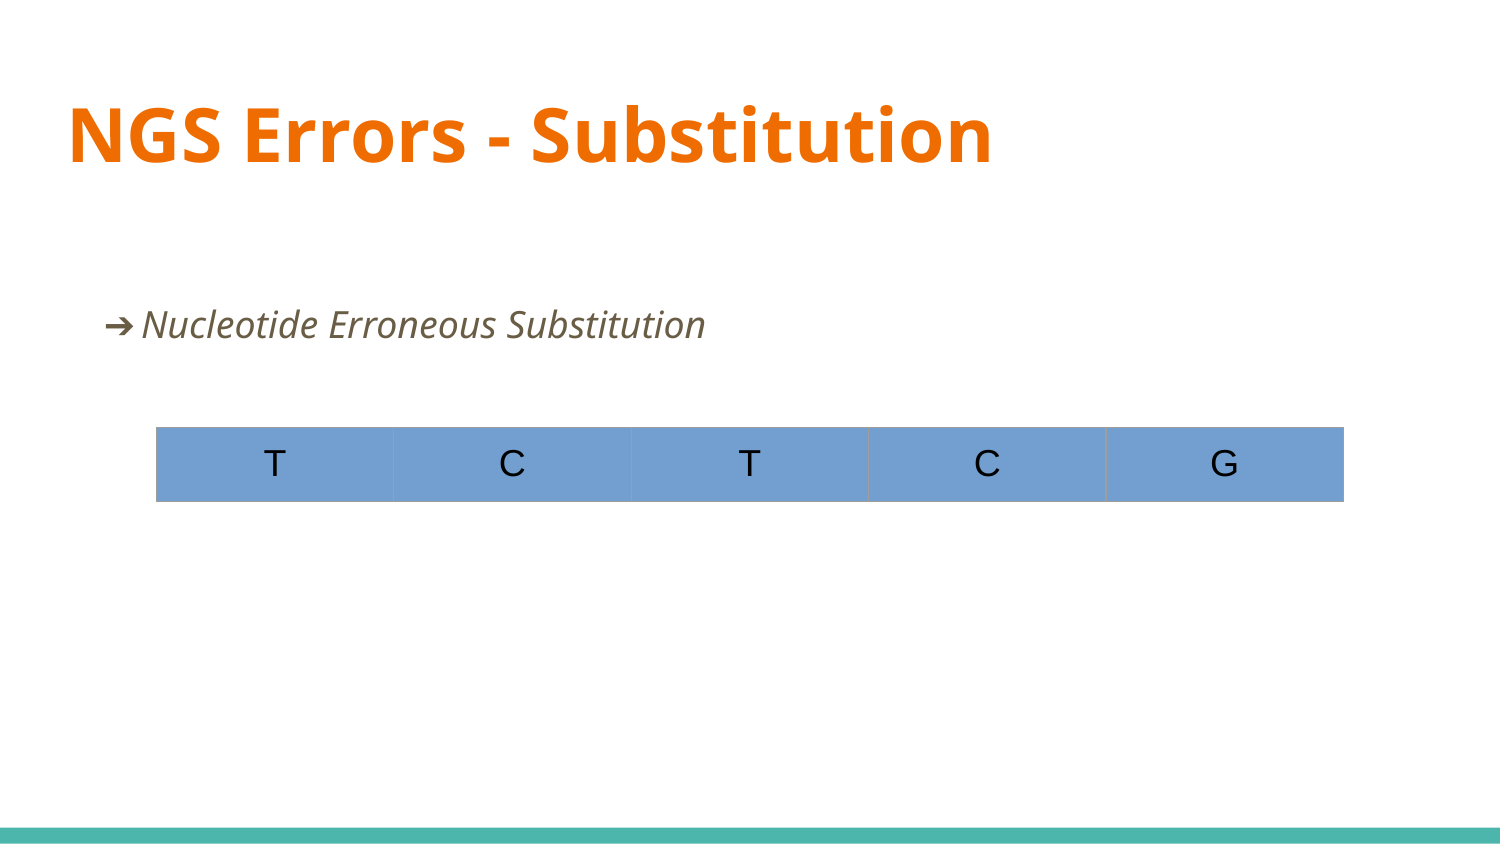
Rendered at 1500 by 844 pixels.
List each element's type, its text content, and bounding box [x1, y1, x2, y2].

table_header T [632, 428, 868, 501]
table_header T [157, 428, 393, 501]
table_header G [1107, 428, 1343, 501]
list Nucleotide Erroneous Substitution [51, 207, 1449, 750]
table_header C [869, 428, 1105, 501]
table_header C [394, 428, 631, 501]
title NGS Errors - Substitution [51, 72, 1449, 189]
